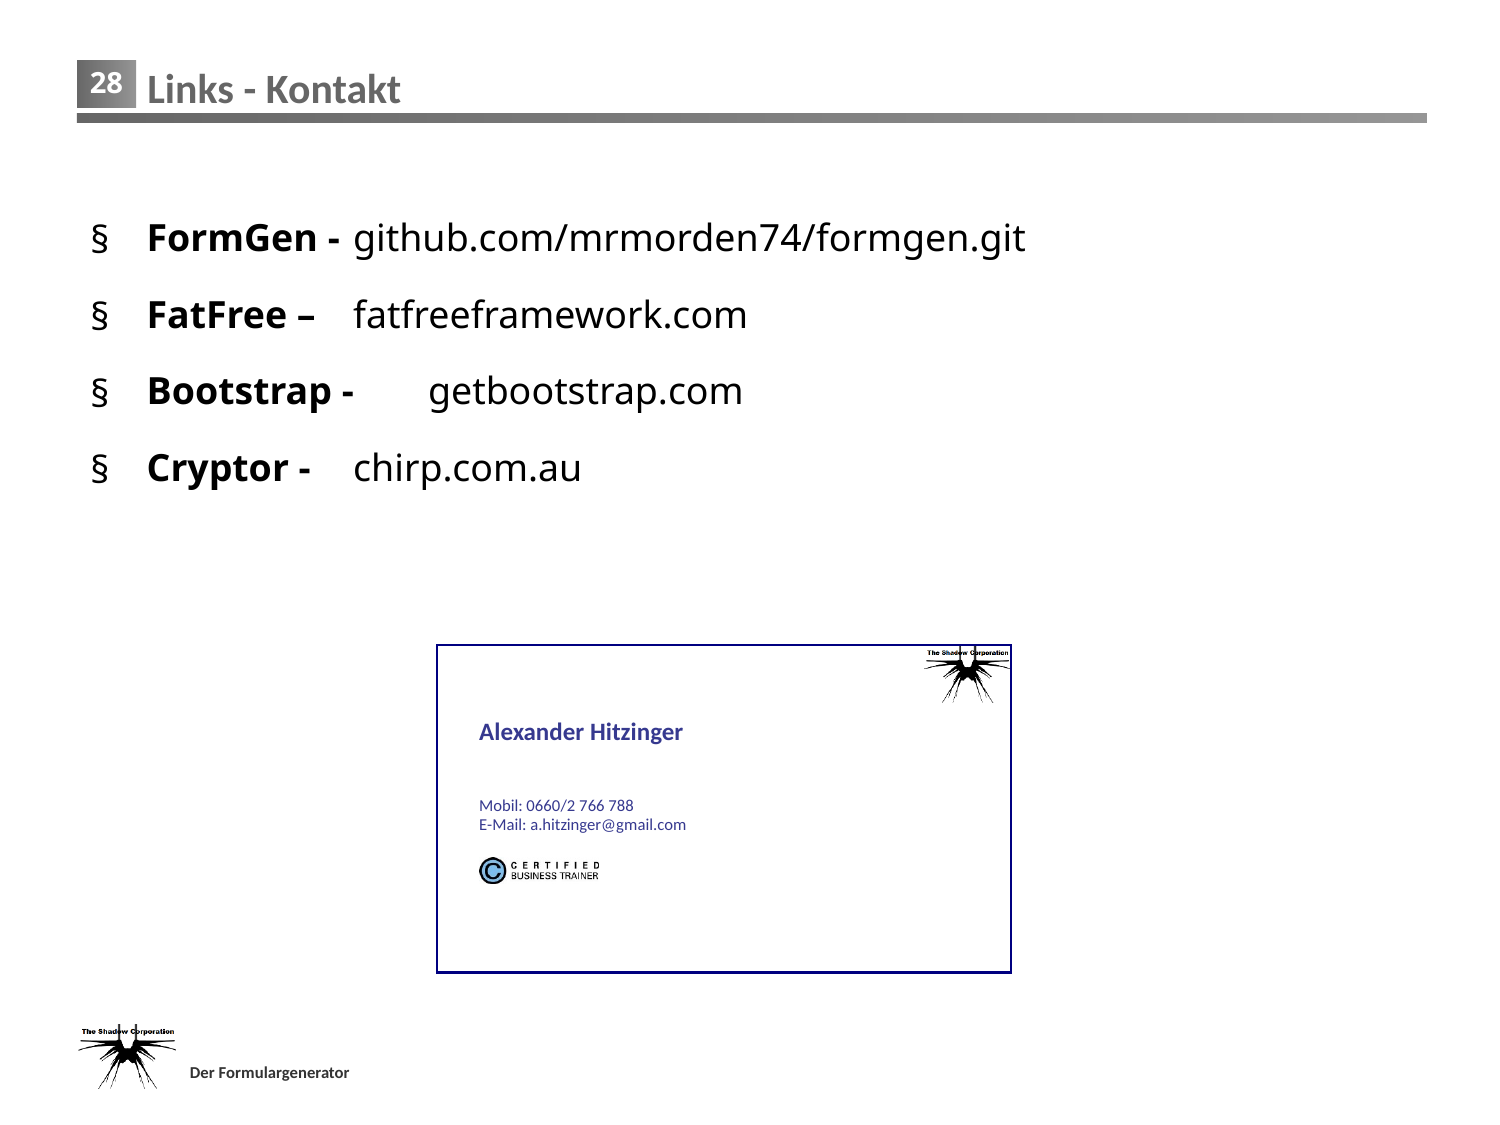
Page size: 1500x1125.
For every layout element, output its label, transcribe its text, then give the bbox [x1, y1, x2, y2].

picture [924, 646, 1010, 703]
picture [479, 857, 599, 884]
text_box FormGen - github.com/mrmorden74/formgen.git FatFree – fatfreeframework.com Bootstrap - getbootstrap.com Cryptor - chirp.com.au [75, 181, 1421, 530]
text_box Links - Kontakt [132, 54, 1433, 125]
text_box Alexander Hitzinger Mobil: 0660/2 766 788 E-Mail: a.hitzinger@gmail.com [479, 715, 991, 834]
text_box [437, 645, 1011, 973]
